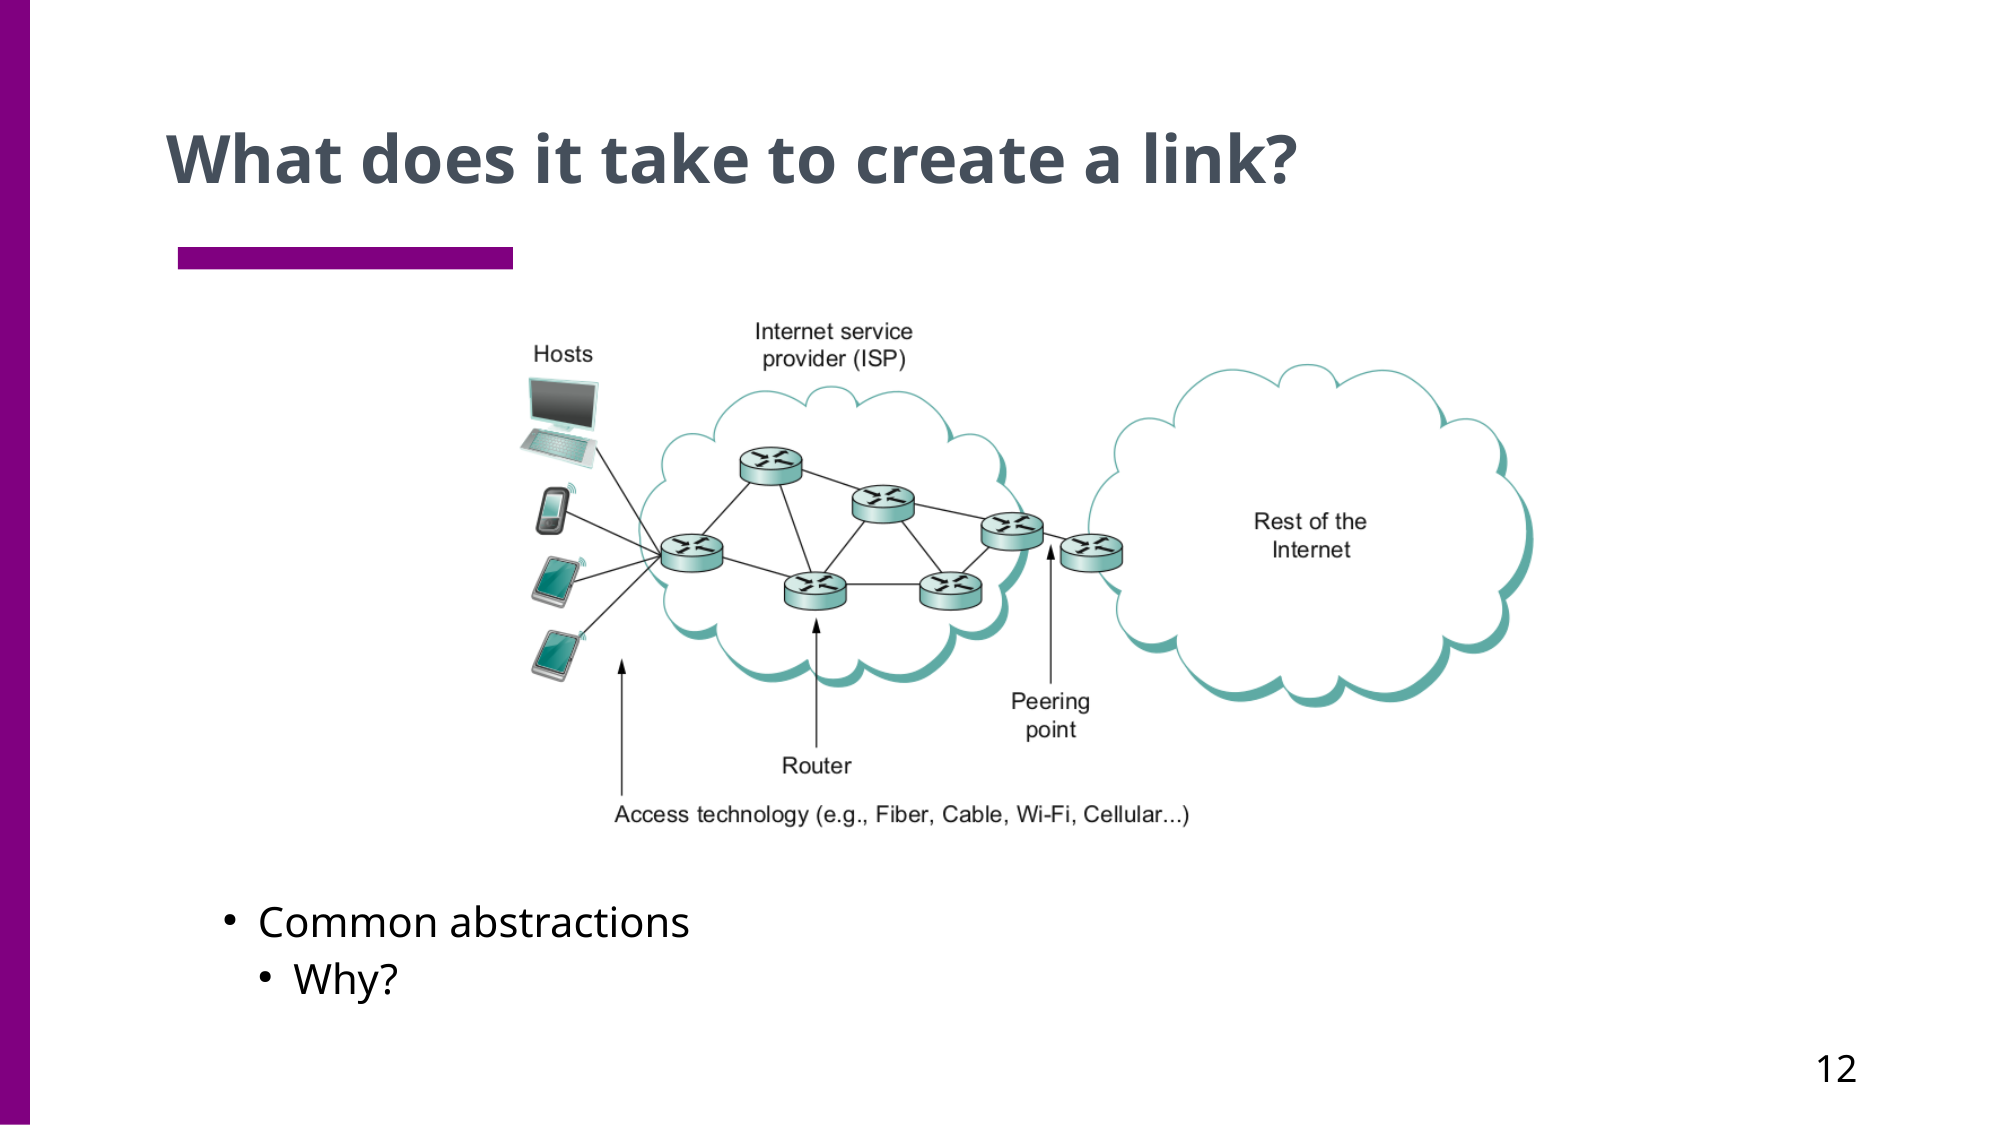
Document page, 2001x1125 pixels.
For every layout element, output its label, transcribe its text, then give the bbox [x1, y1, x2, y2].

text_box Common abstractions Why? [207, 885, 1527, 1053]
text_box What does it take to create a link? [151, 0, 1849, 212]
picture [330, 277, 1596, 856]
